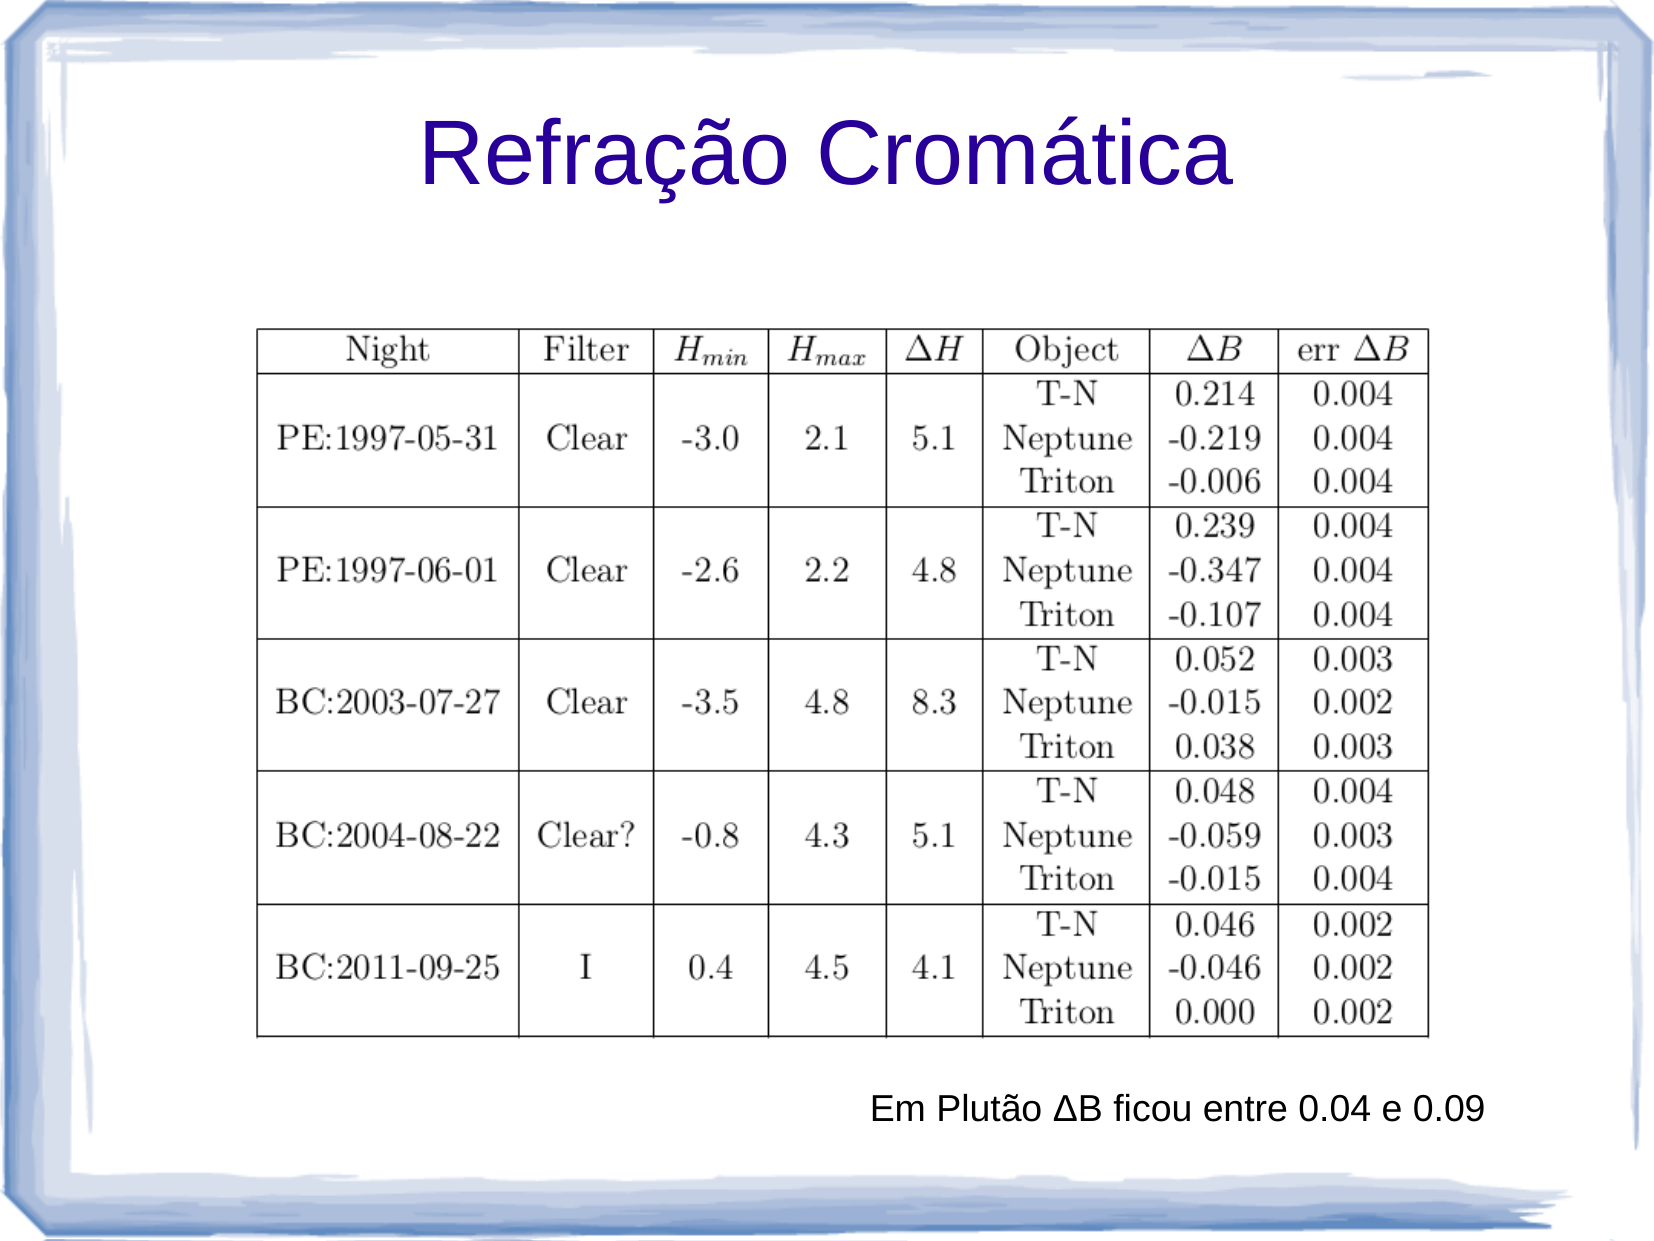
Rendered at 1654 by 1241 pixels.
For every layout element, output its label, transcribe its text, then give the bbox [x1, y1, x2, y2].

text_box Em Plutão ΔB ficou entre 0.04 e 0.09 [855, 1080, 1531, 1137]
title Refração Cromática [82, 49, 1571, 257]
picture [0, 0, 1654, 1241]
